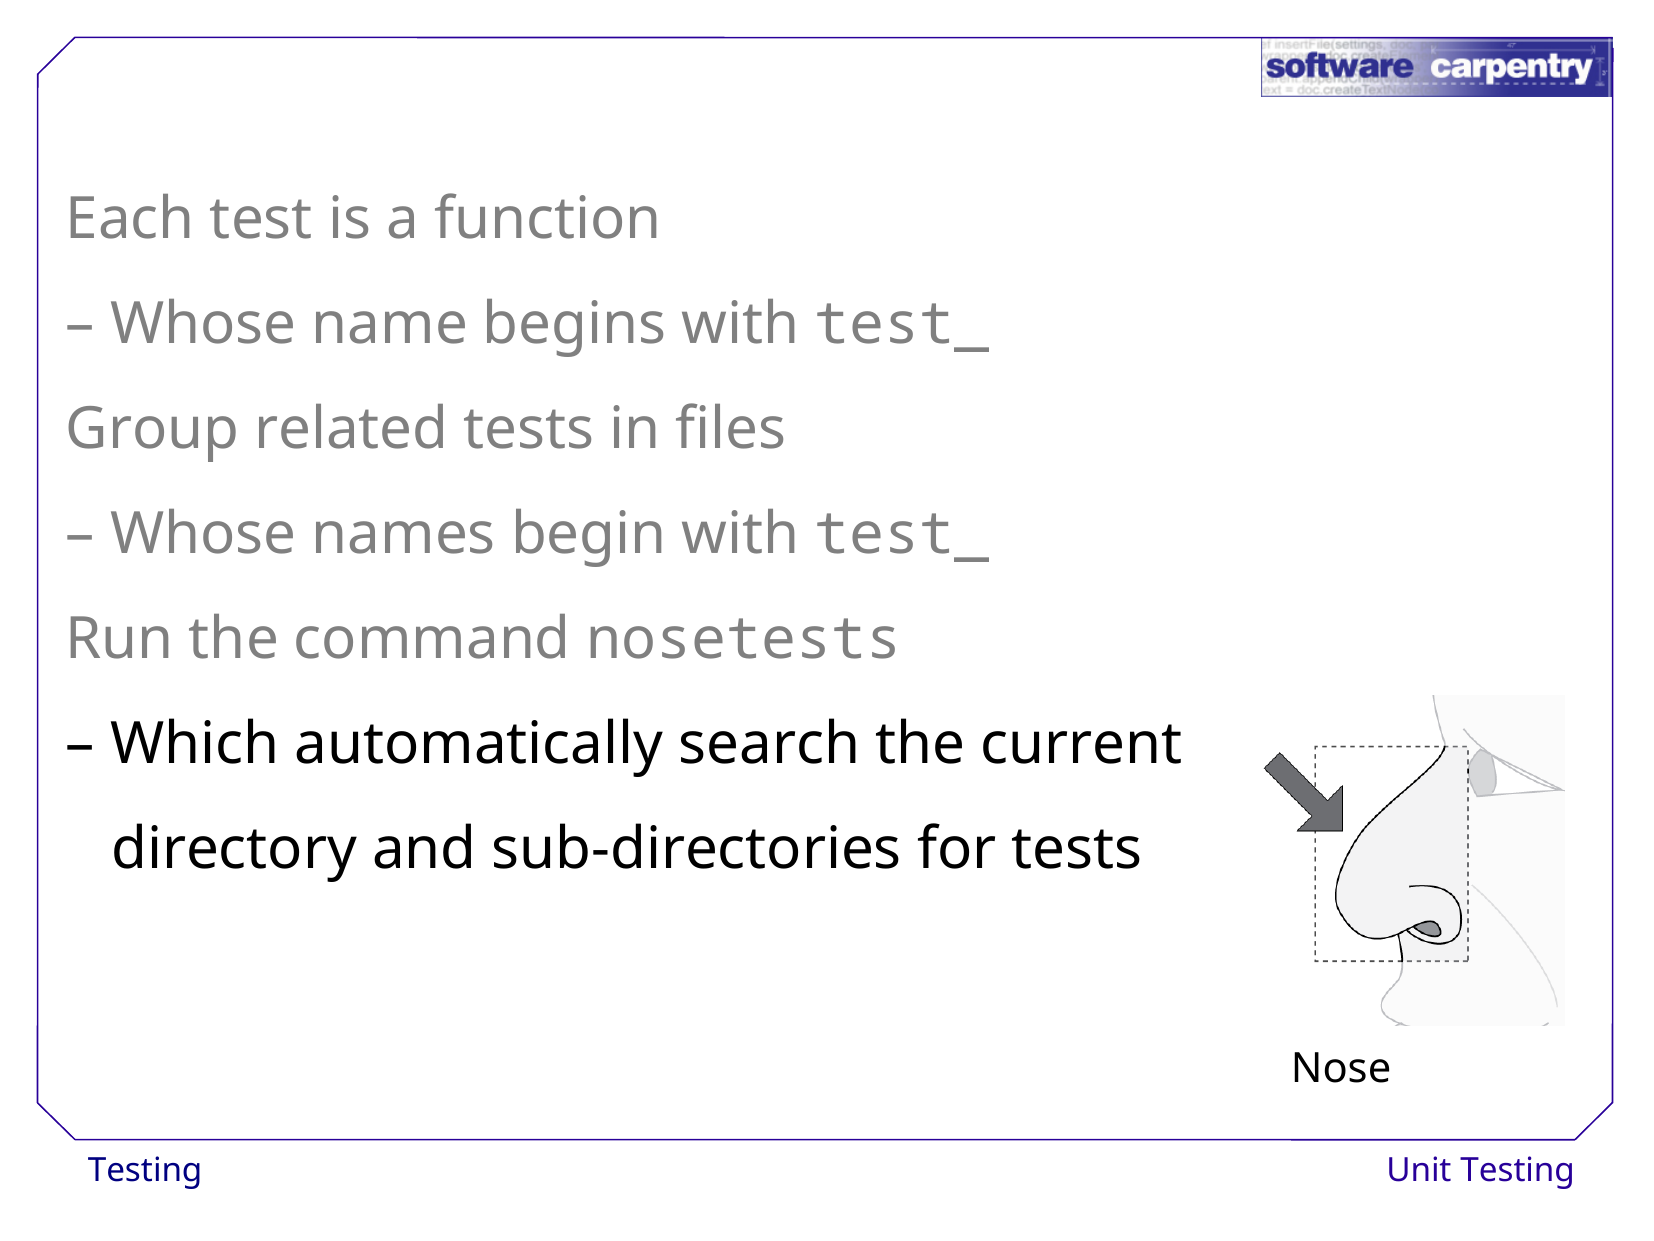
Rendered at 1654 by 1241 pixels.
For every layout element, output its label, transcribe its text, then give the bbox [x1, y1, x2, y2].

picture [1261, 39, 1613, 97]
picture [1234, 695, 1565, 1026]
text_box Each test is a function – Whose name begins with test_ Group related tests in files – Whose names begin with test_ Run the command nosetests – Which automatically search the current directory and sub-directories for tests [50, 138, 1348, 889]
text_box Nose [1276, 1026, 1557, 1099]
